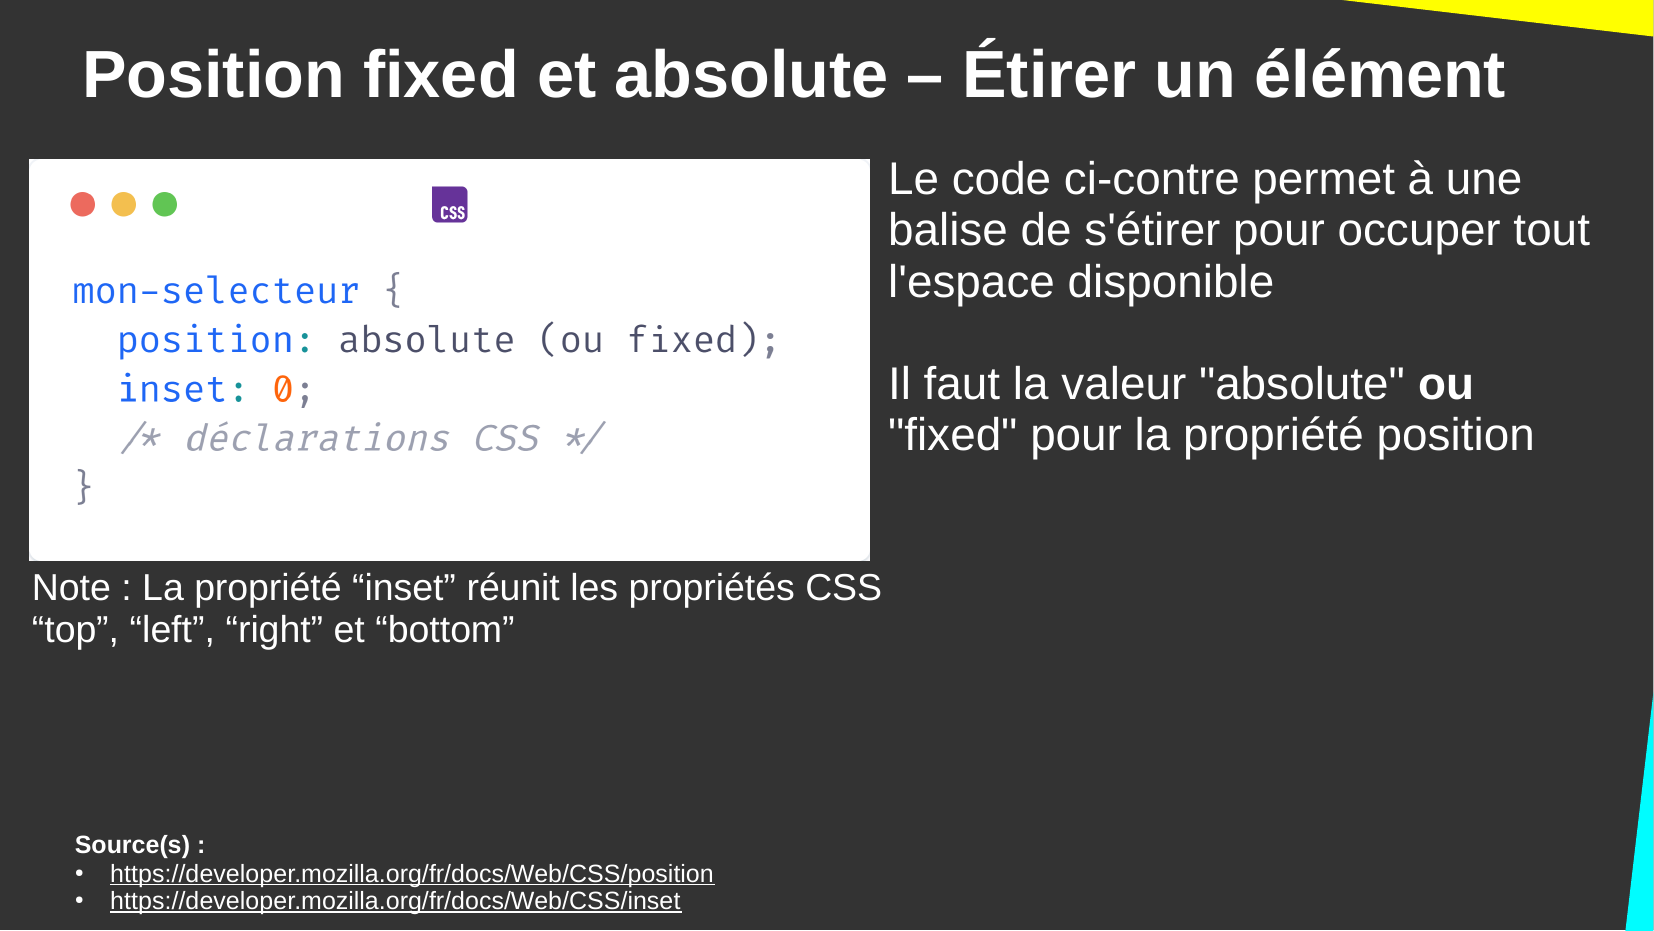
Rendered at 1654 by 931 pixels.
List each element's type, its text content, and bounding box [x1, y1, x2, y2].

text_box [1342, 0, 1654, 37]
text_box Source(s) : https://developer.mozilla.org/fr/docs/Web/CSS/position https://developer.mozilla.org/fr/docs/Web/CSS/inset [60, 823, 1546, 923]
title Le code ci-contre permet à une balise de s'étirer pour occuper tout l'espace disponible Il faut la valeur "absolute" ou "fixed" pour la propriété position [888, 153, 1601, 461]
text_box [1625, 687, 1654, 931]
title Position fixed et absolute – Étirer un élément [82, 37, 1571, 114]
title Note : La propriété “inset” réunit les propriétés CSS “top”, “left”, “right” et “bottom” [31, 566, 886, 686]
picture [29, 159, 870, 562]
